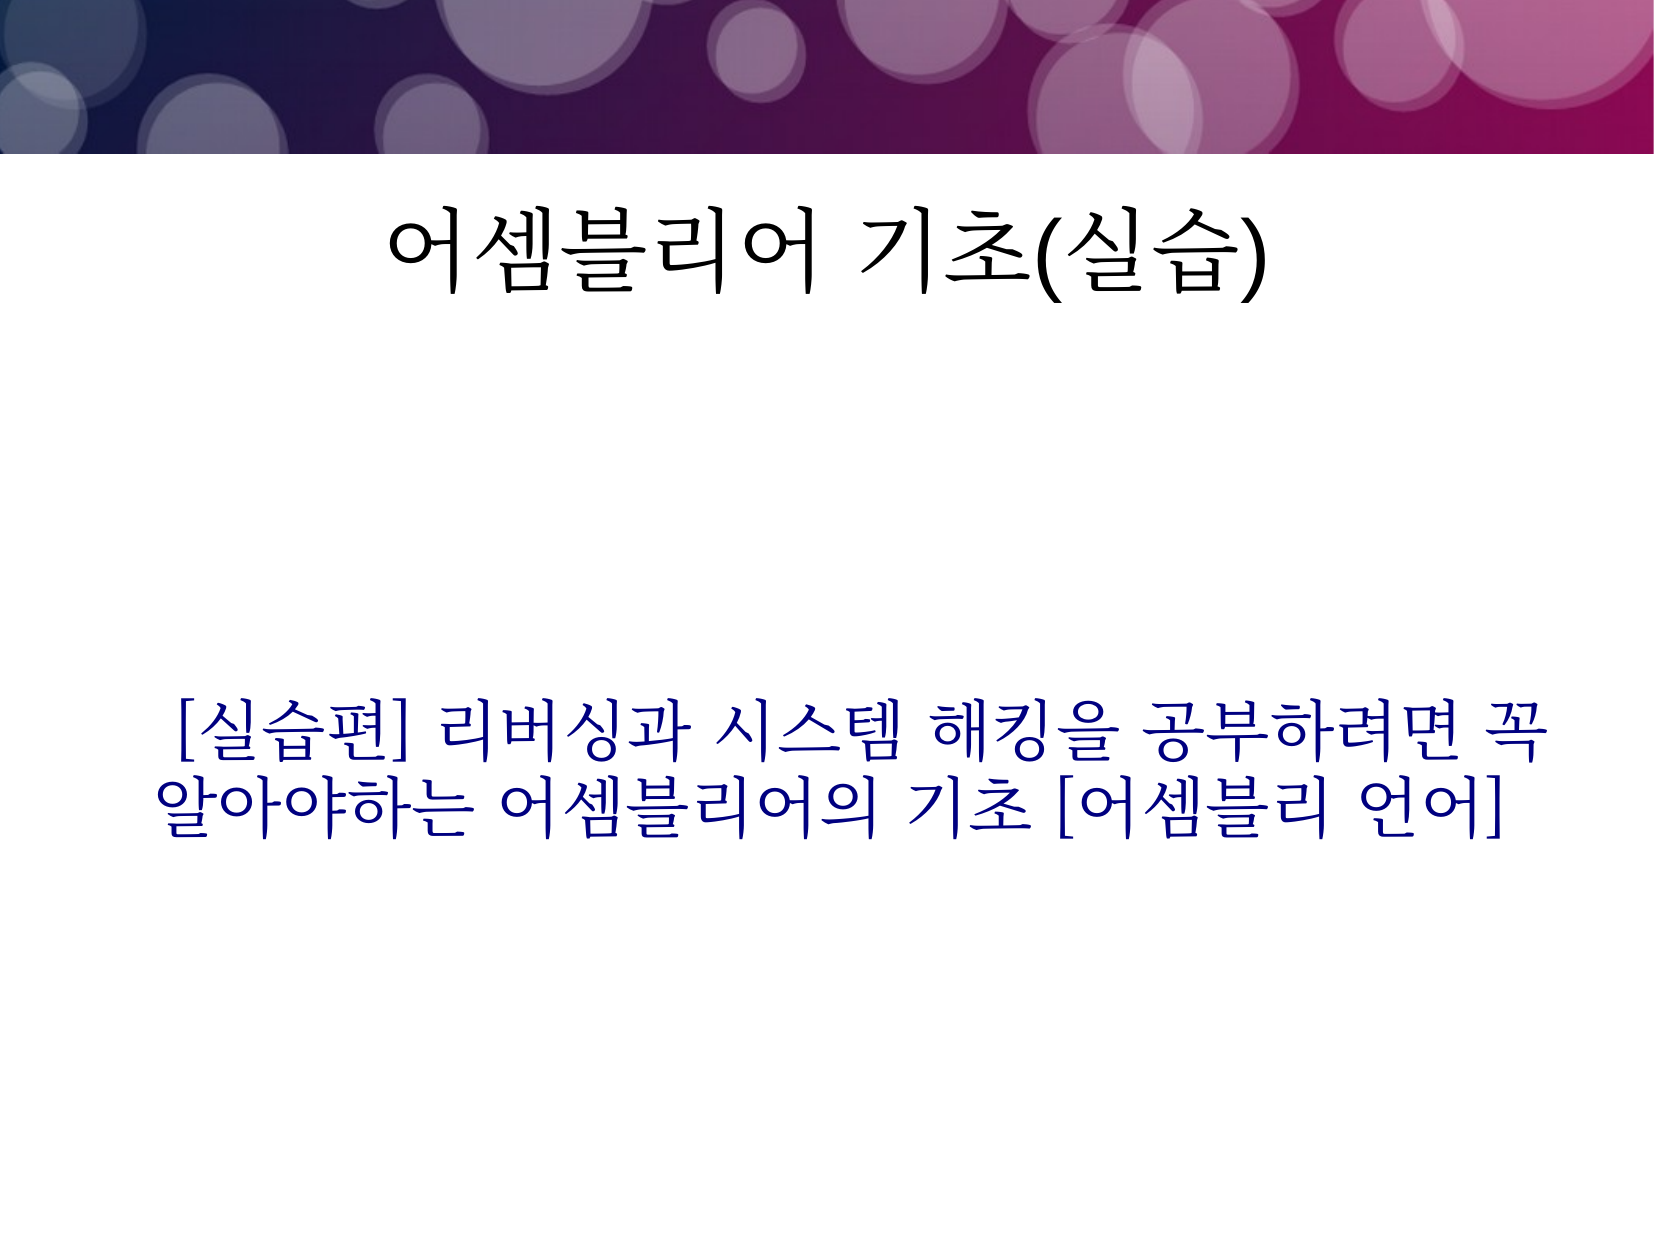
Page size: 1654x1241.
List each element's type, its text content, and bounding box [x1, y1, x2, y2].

title 어셈블리어 기초(실습) [82, 159, 1571, 331]
list [실습편] 리버싱과 시스템 해킹을 공부하려면 꼭 알아야하는 어셈블리어의 기초 [어셈블리 언어] [82, 366, 1571, 1087]
picture [0, 0, 1654, 154]
